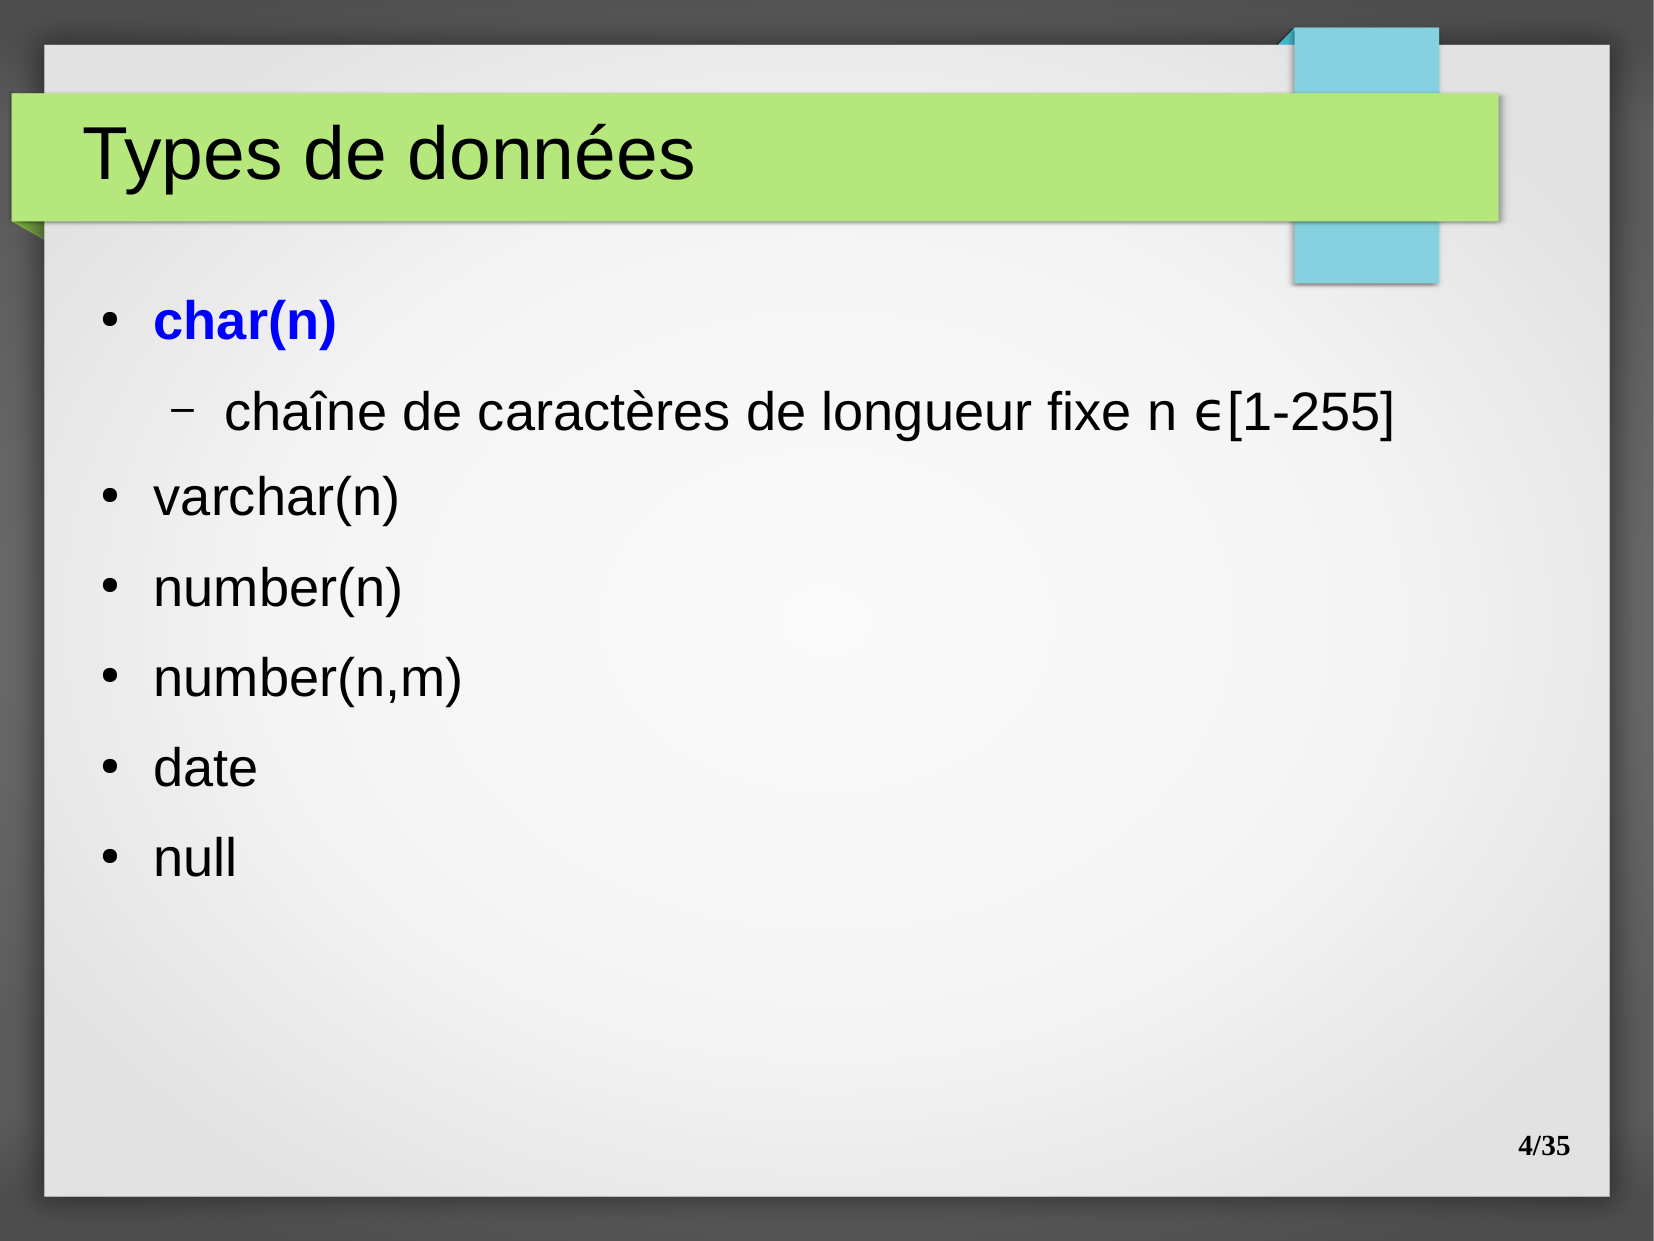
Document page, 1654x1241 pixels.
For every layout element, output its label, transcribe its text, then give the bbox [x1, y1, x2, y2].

picture [0, 0, 1654, 1241]
list char(n) chaîne de caractères de longueur fixe n ϵ[1-255] varchar(n) number(n) number(n,m) date null [82, 290, 1571, 1109]
title Types de données [82, 94, 1264, 213]
